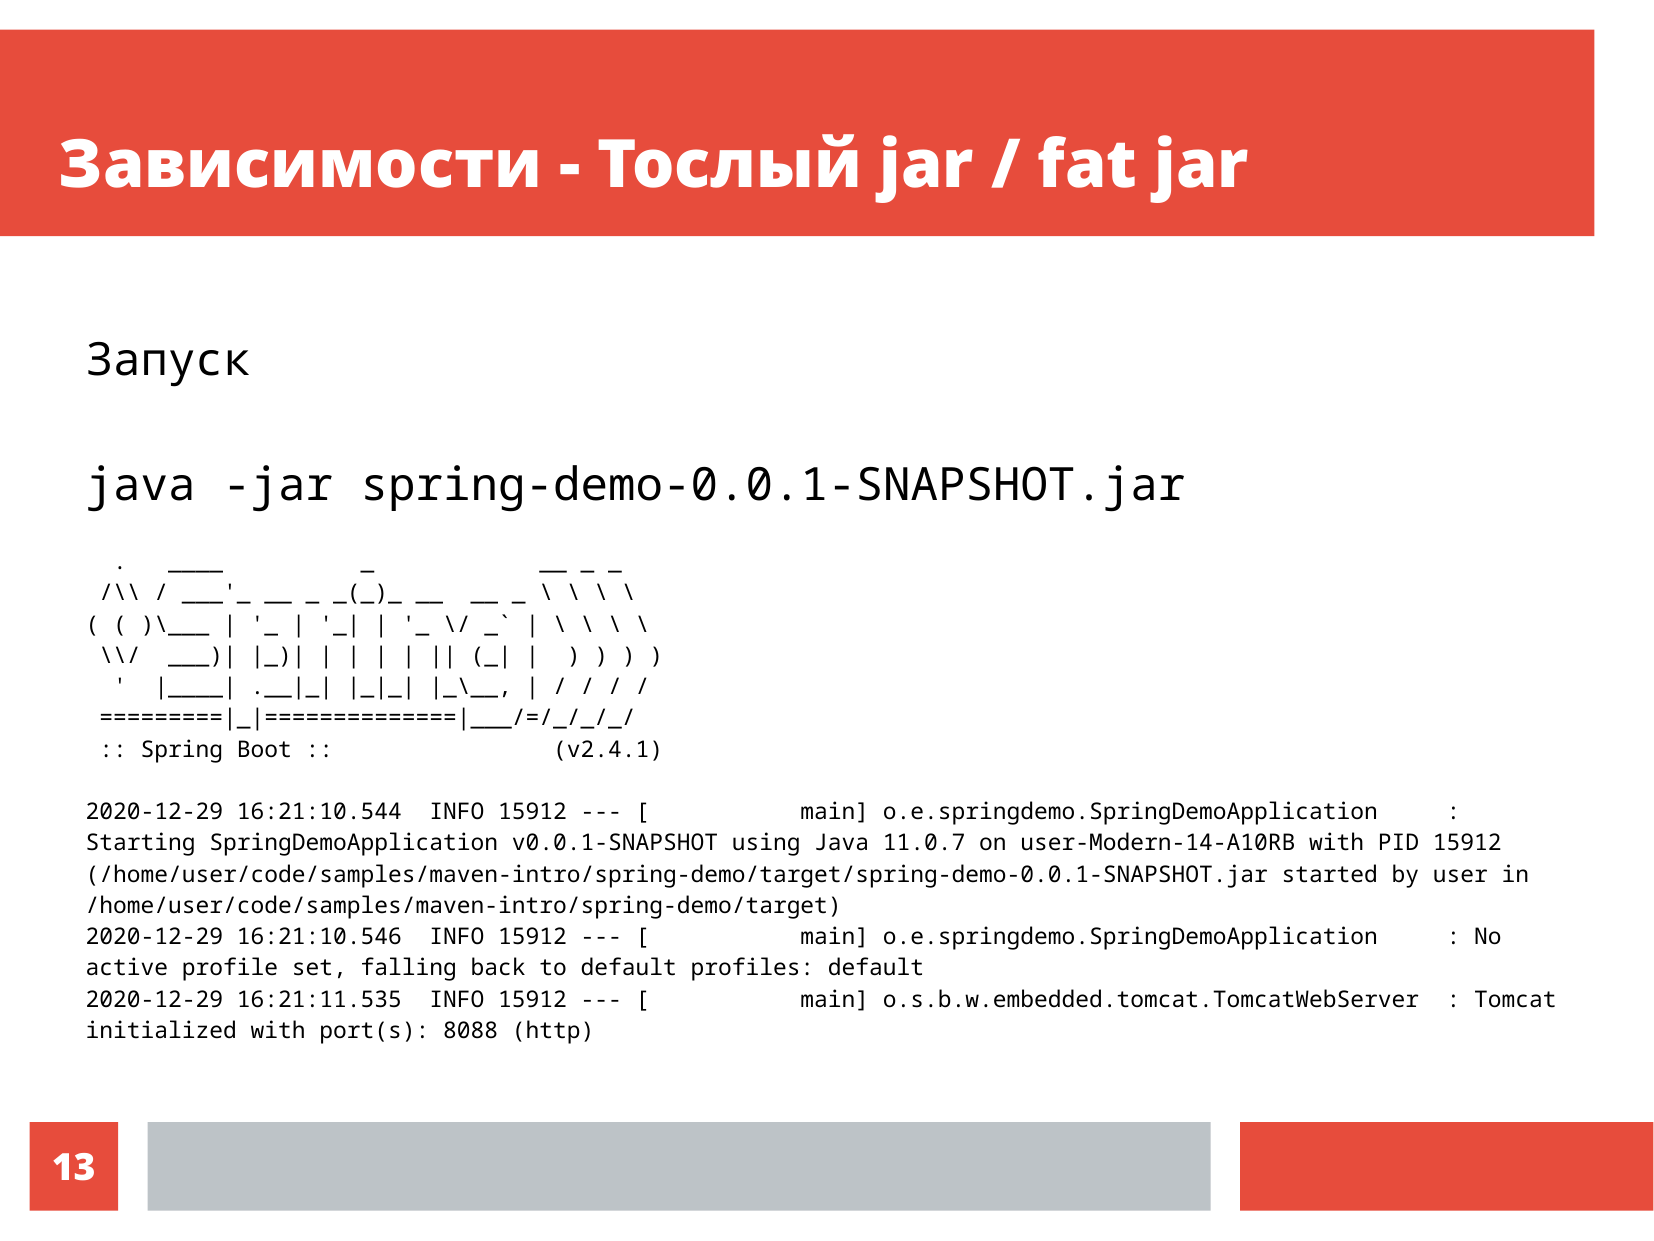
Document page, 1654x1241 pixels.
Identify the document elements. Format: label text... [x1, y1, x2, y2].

text_box Запуск java -jar spring-demo-0.0.1-SNAPSHOT.jar . ____ _ __ _ _ /\\ / ___'_ __ _ _(_)_ __ __ _ \ \ \ \ ( ( )\___ | '_ | '_| | '_ \/ _` | \ \ \ \ \\/ ___)| |_)| | | | | || (_| | ) ) ) ) ' |____| .__|_| |_|_| |_\__, | / / / / =========|_|==============|___/=/_/_/_/ :: Spring Boot :: (v2.4.1) 2020-12-29 16:21:10.544 INFO 15912 --- [ main] o.e.springdemo.SpringDemoApplication : Starting SpringDemoApplication v0.0.1-SNAPSHOT using Java 11.0.7 on user-Modern-14-A10RB with PID 15912 (/home/user/code/samples/maven-intro/spring-demo/target/spring-demo-0.0.1-SNAPSHOT.jar started by user in /home/user/code/samples/maven-intro/spring-demo/target) 2020-12-29 16:21:10.546 INFO 15912 --- [ main] o.e.springdemo.SpringDemoApplication : No active profile set, falling back to default profiles: default 2020-12-29 16:21:11.535 INFO 15912 --- [ main] o.s.b.w.embedded.tomcat.TomcatWebServer : Tomcat initialized with port(s): 8088 (http) [70, 318, 1595, 933]
title Зависимости - Тослый jar / fat jar [59, 59, 1595, 207]
